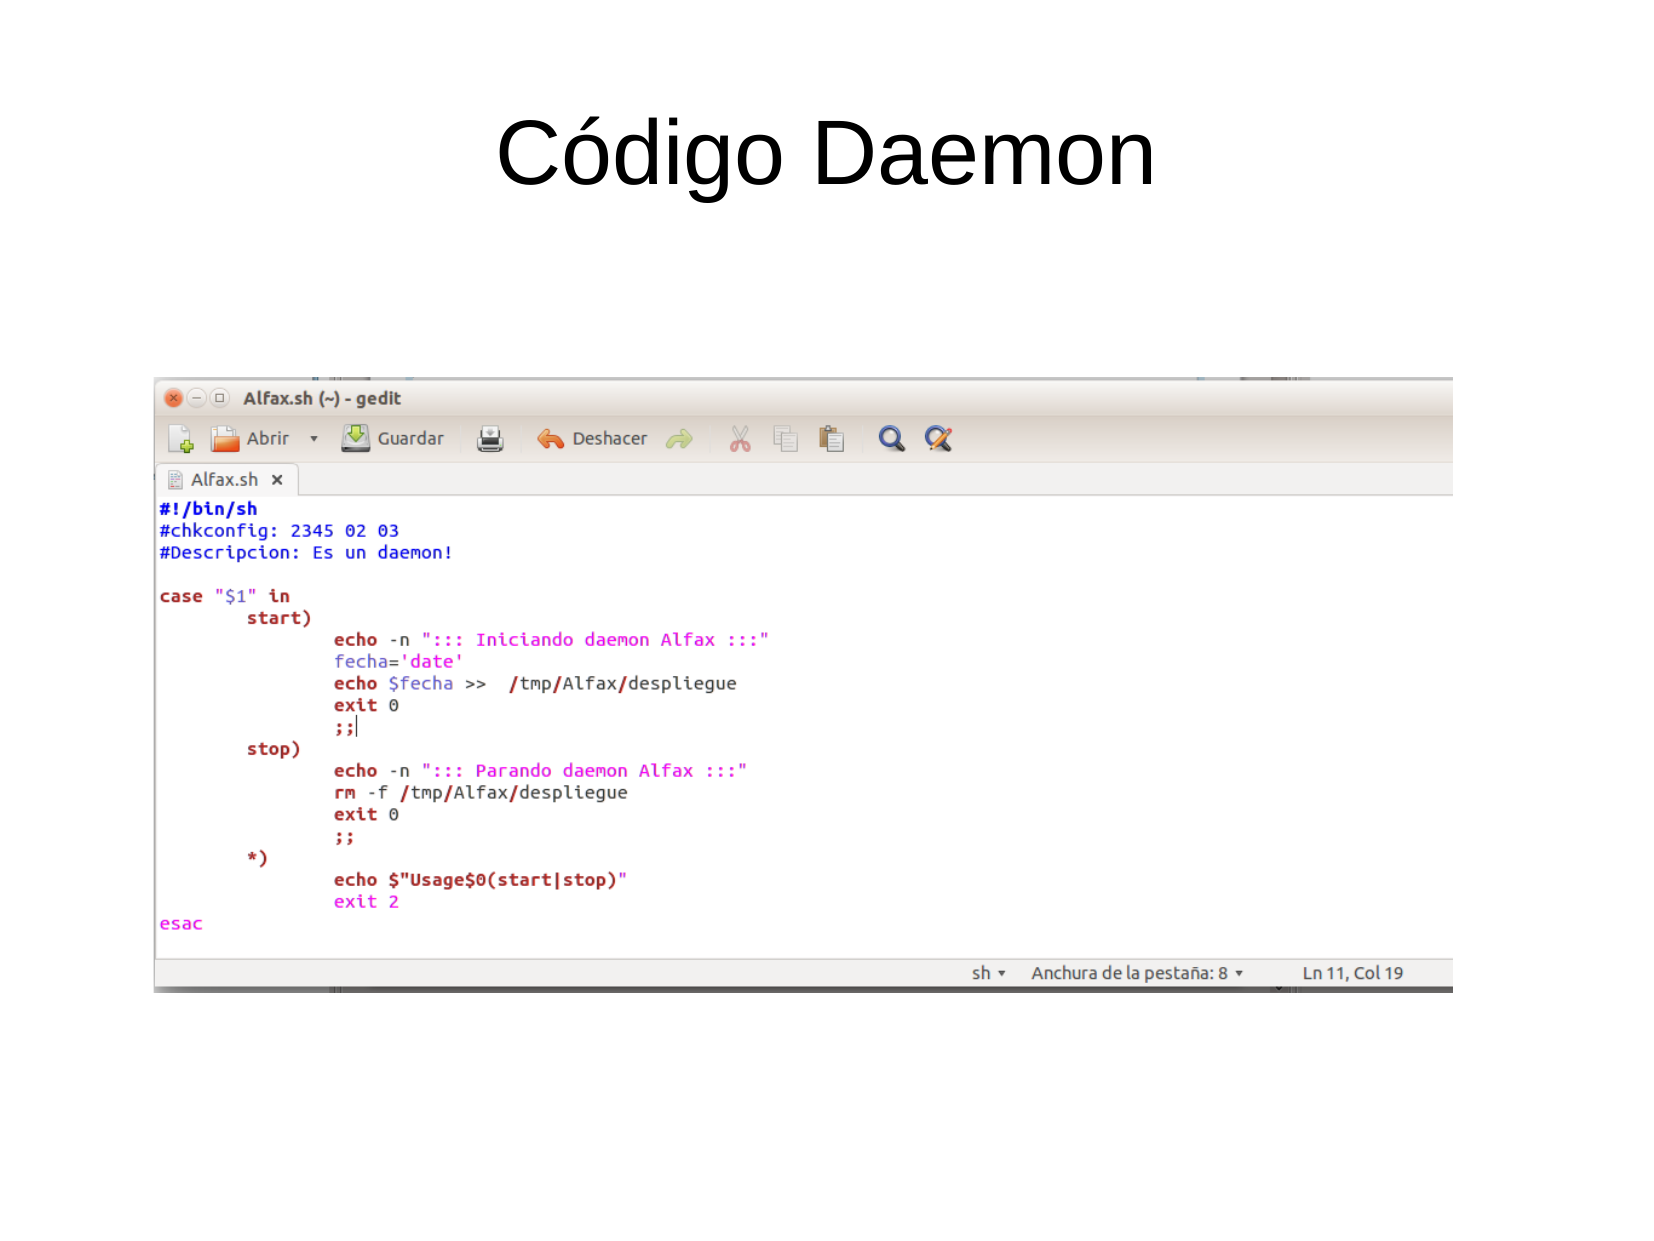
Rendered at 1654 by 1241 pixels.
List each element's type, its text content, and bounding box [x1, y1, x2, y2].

picture [153, 377, 1453, 993]
title Código Daemon [82, 49, 1571, 257]
